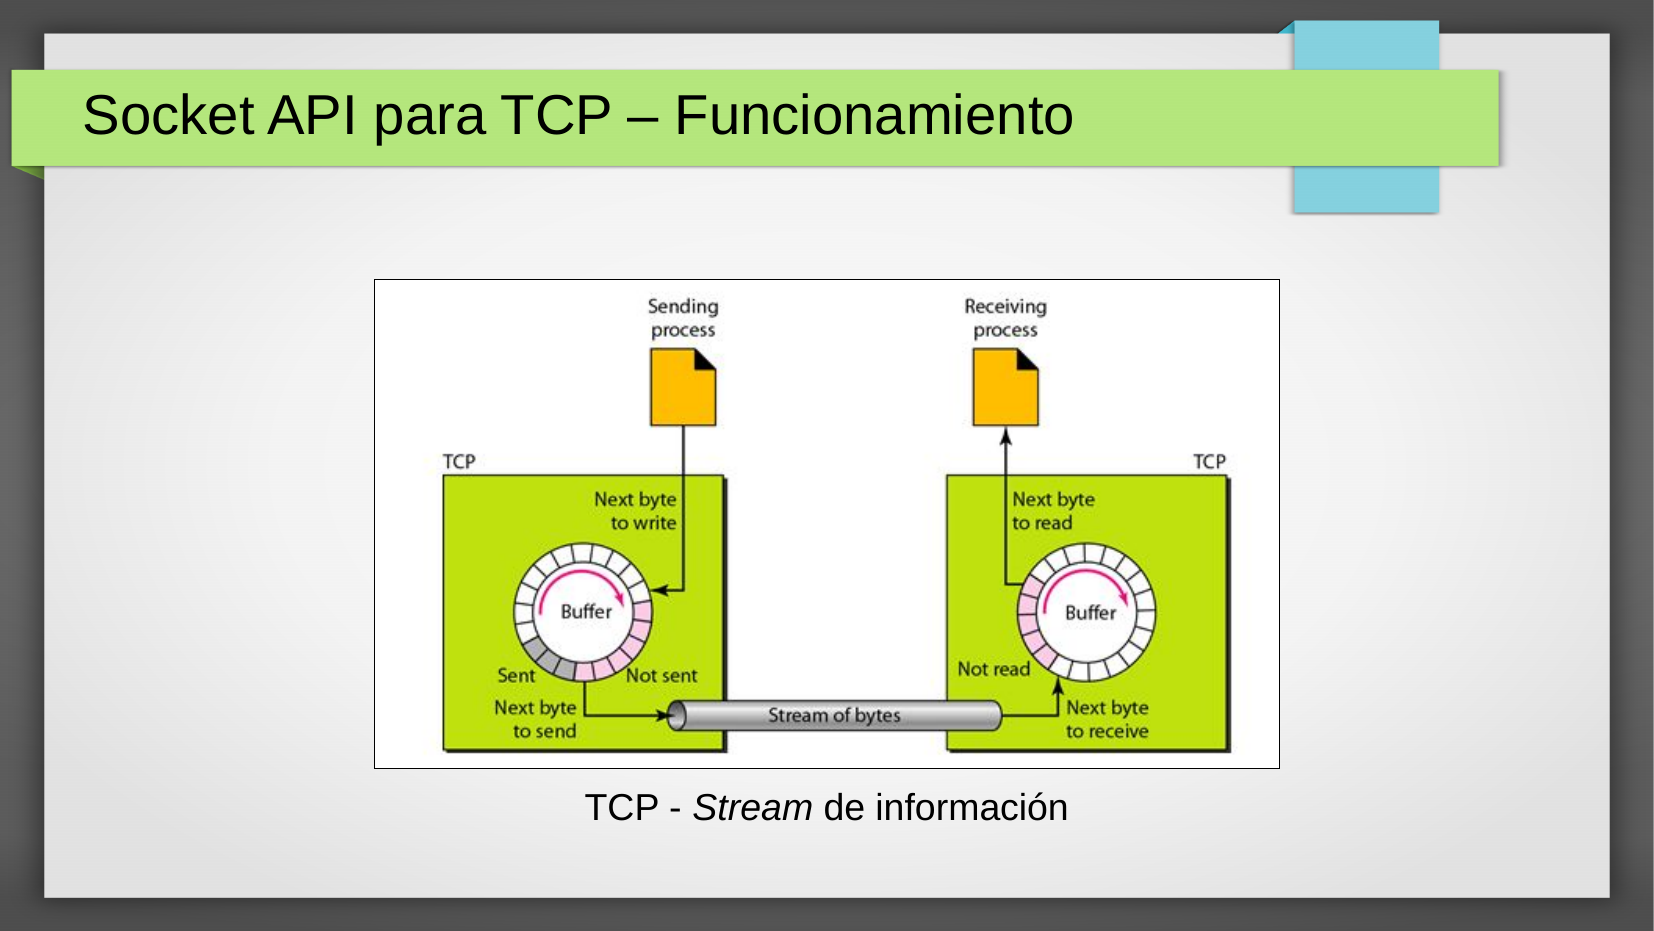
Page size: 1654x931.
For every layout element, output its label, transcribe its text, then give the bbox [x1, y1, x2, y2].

picture [0, 0, 1654, 931]
title Socket API para TCP – Funcionamiento [82, 52, 1382, 179]
text_box TCP - Stream de información [283, 779, 1371, 837]
